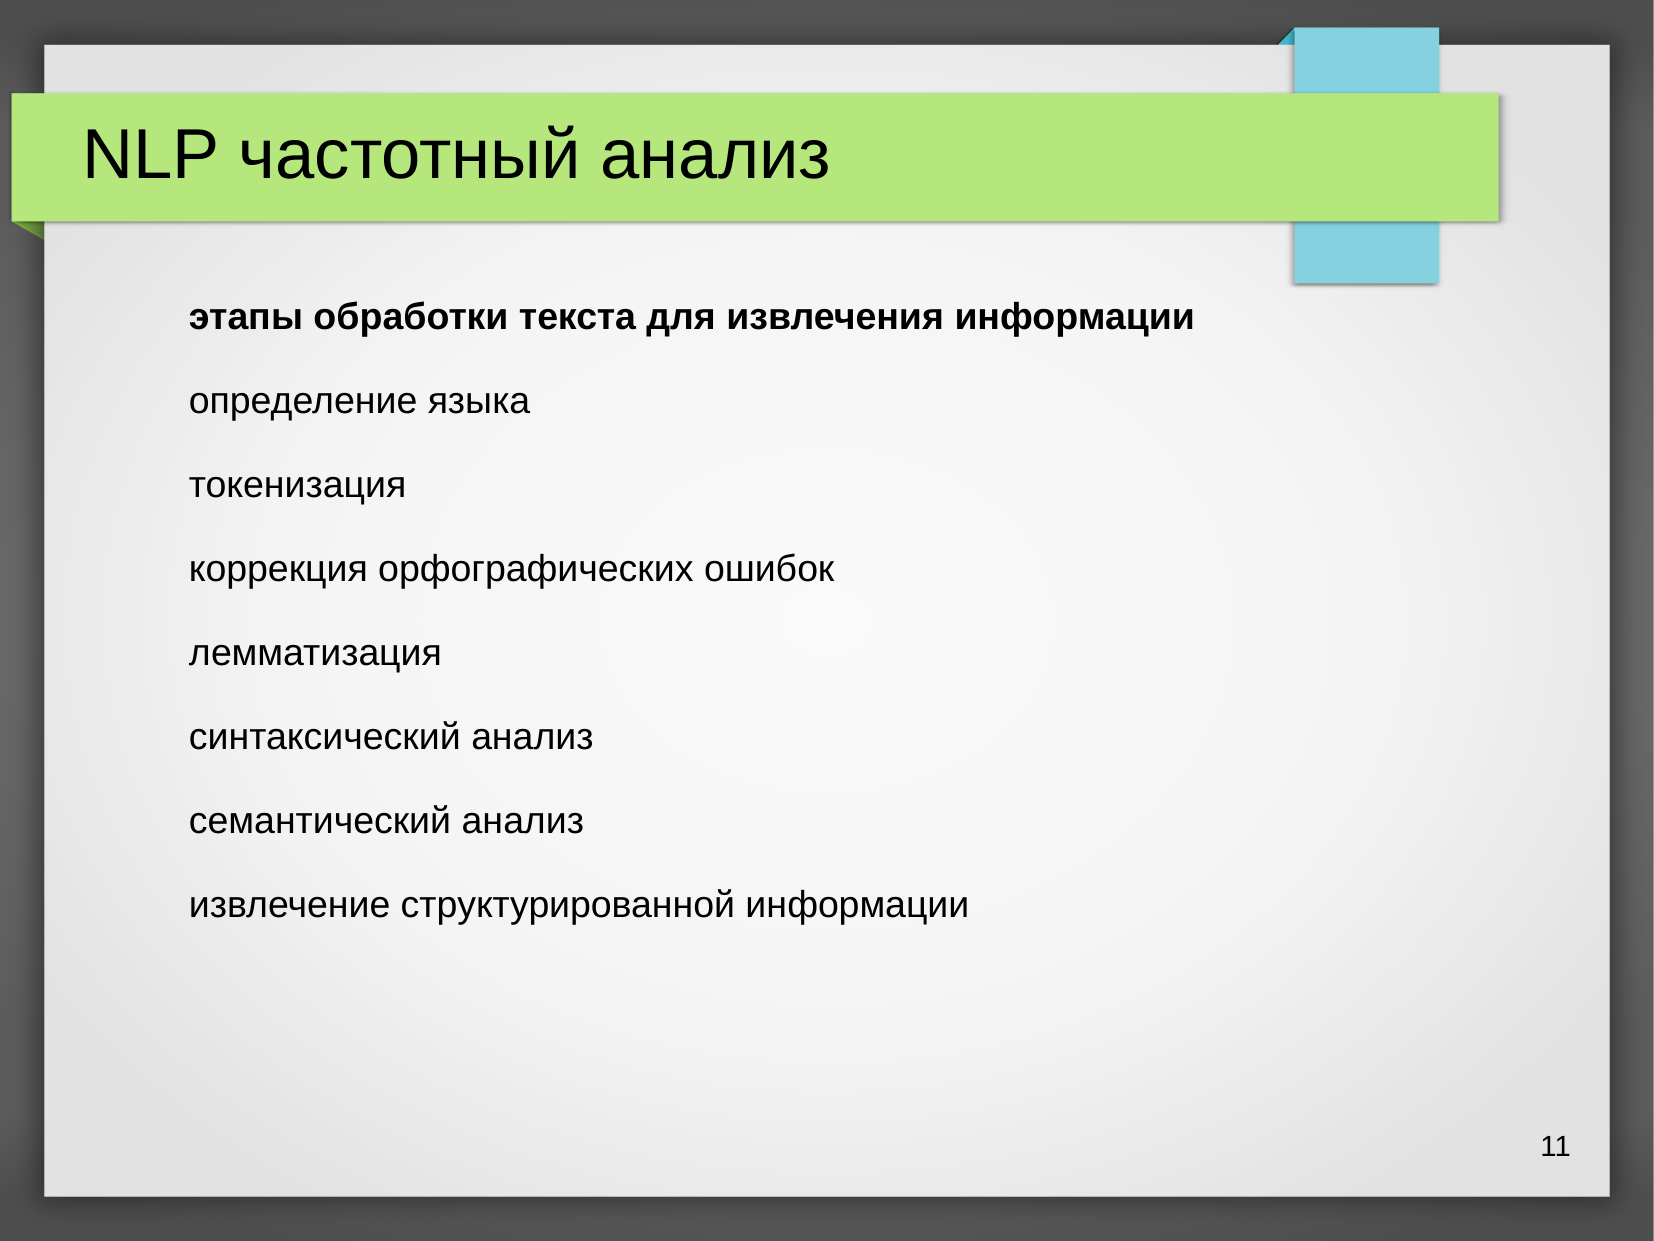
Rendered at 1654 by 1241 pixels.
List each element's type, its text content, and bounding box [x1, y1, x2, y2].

title NLP частотный анализ [82, 113, 1406, 194]
picture [0, 0, 1654, 1241]
text_box этапы обработки текста для извлечения информации определение языка токенизация коррекция орфографических ошибок лемматизация синтаксический анализ семантический анализ извлечение структурированной информации [188, 295, 1323, 926]
